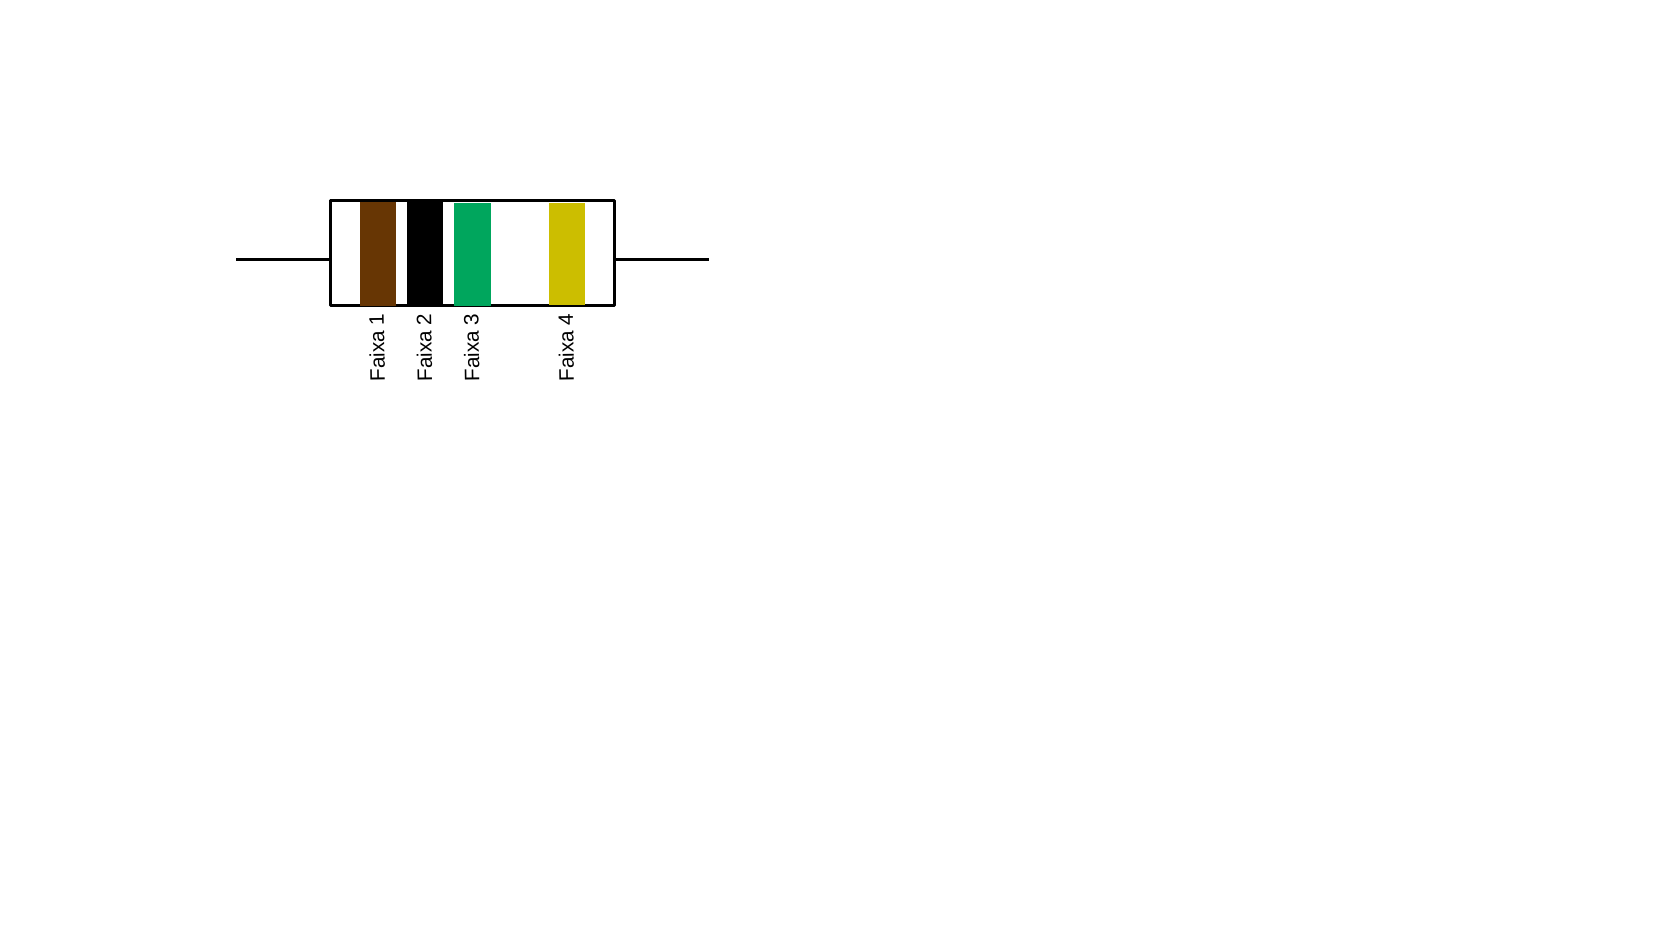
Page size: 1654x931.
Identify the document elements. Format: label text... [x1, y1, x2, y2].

text_box Faixa 2 [404, 298, 445, 397]
text_box Faixa 3 [451, 298, 492, 397]
text_box Faixa 4 [546, 298, 587, 397]
text_box [330, 200, 615, 306]
text_box Faixa 1 [357, 298, 397, 397]
